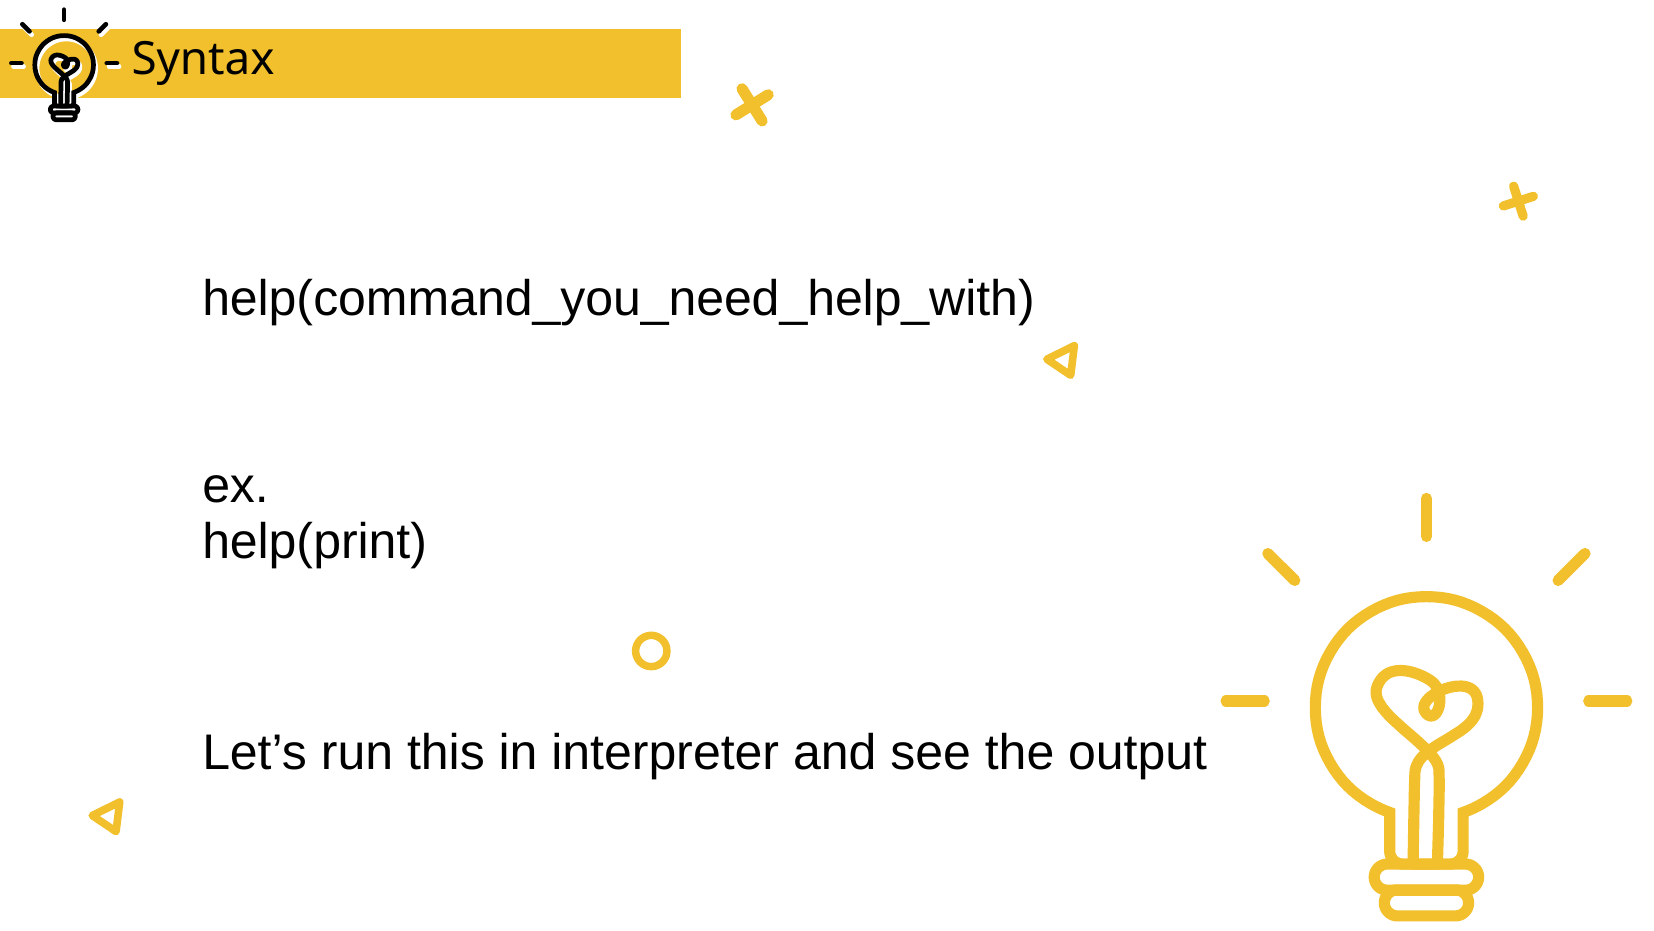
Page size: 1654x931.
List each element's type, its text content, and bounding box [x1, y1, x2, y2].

text_box help(command_you_need_help_with) [187, 262, 1388, 334]
title Syntax [131, 16, 578, 97]
text_box ex. help(print) [187, 450, 1388, 577]
text_box Let’s run this in interpreter and see the output [187, 716, 1388, 788]
